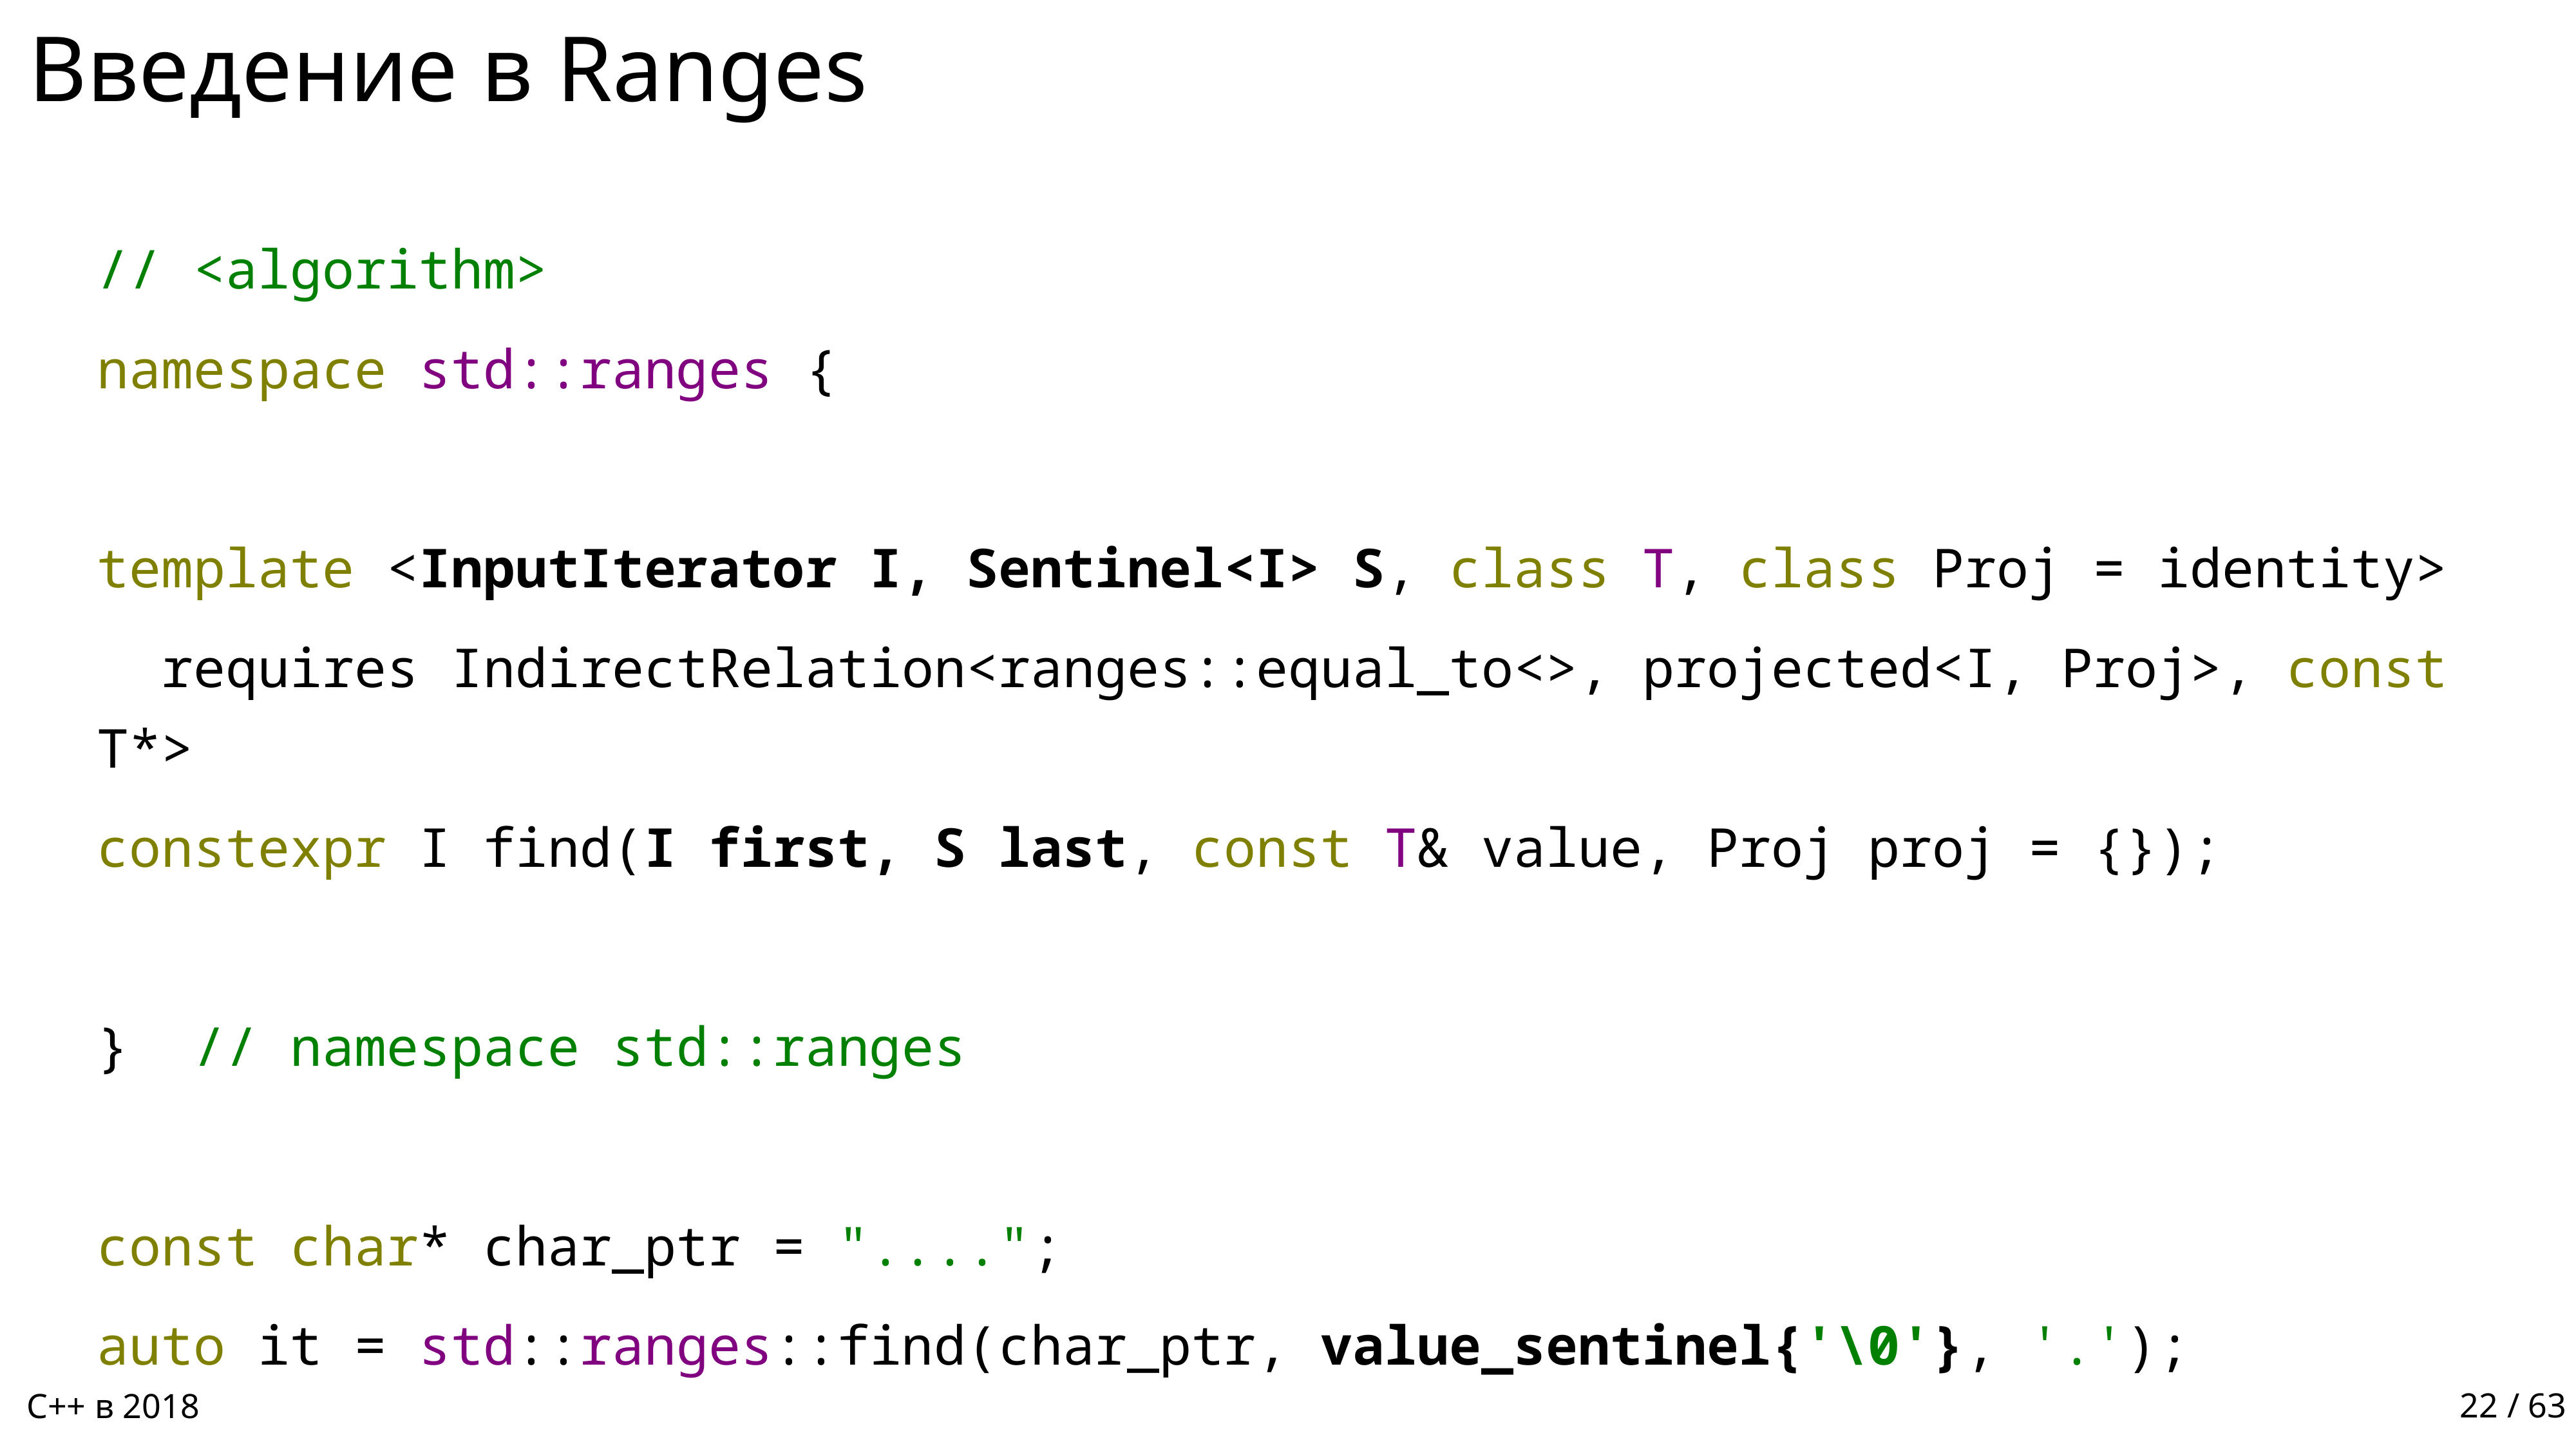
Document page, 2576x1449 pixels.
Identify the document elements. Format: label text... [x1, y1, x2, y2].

title Введение в Ranges [19, 19, 2551, 155]
list <number> / 63 [1479, 1376, 2576, 1431]
list // <algorithm> namespace std::ranges { template <InputIterator I, Sentinel<I> S, class T, class Proj = identity> requires IndirectRelation<ranges::equal_to<>, projected<I, Proj>, const T*> constexpr I find(I first, S last, const T& value, Proj proj = {}); } // namespace std::ranges const char* char_ptr = "...."; auto it = std::ranges::find(char_ptr, value_sentinel{'\0'}, '.'); [87, 214, 2551, 1382]
list C++ в 2018 [17, 1376, 1114, 1431]
